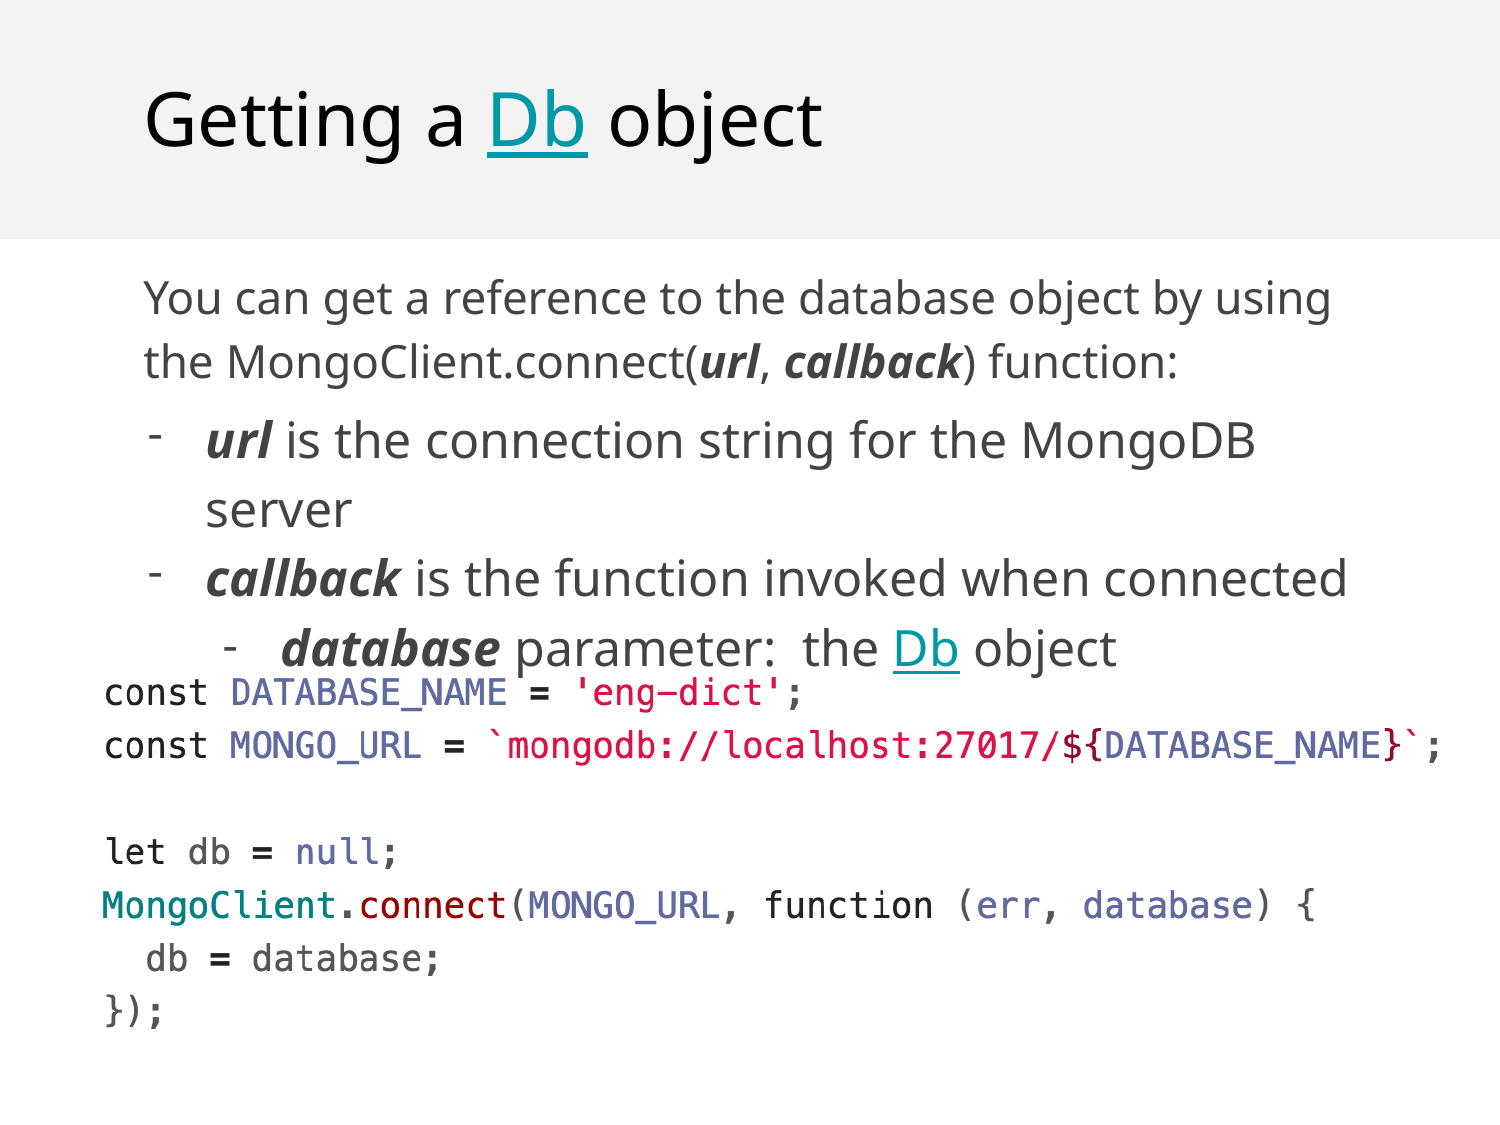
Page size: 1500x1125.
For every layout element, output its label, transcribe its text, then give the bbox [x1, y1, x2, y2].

list url is the connection string for the MongoDB server callback is the function invoked when connected database parameter: the Db object [115, 384, 1416, 683]
picture [72, 655, 1460, 1063]
list You can get a reference to the database object by using the MongoClient.connect(url, callback) function: [128, 245, 1372, 384]
title Getting a Db object [128, 56, 1372, 183]
